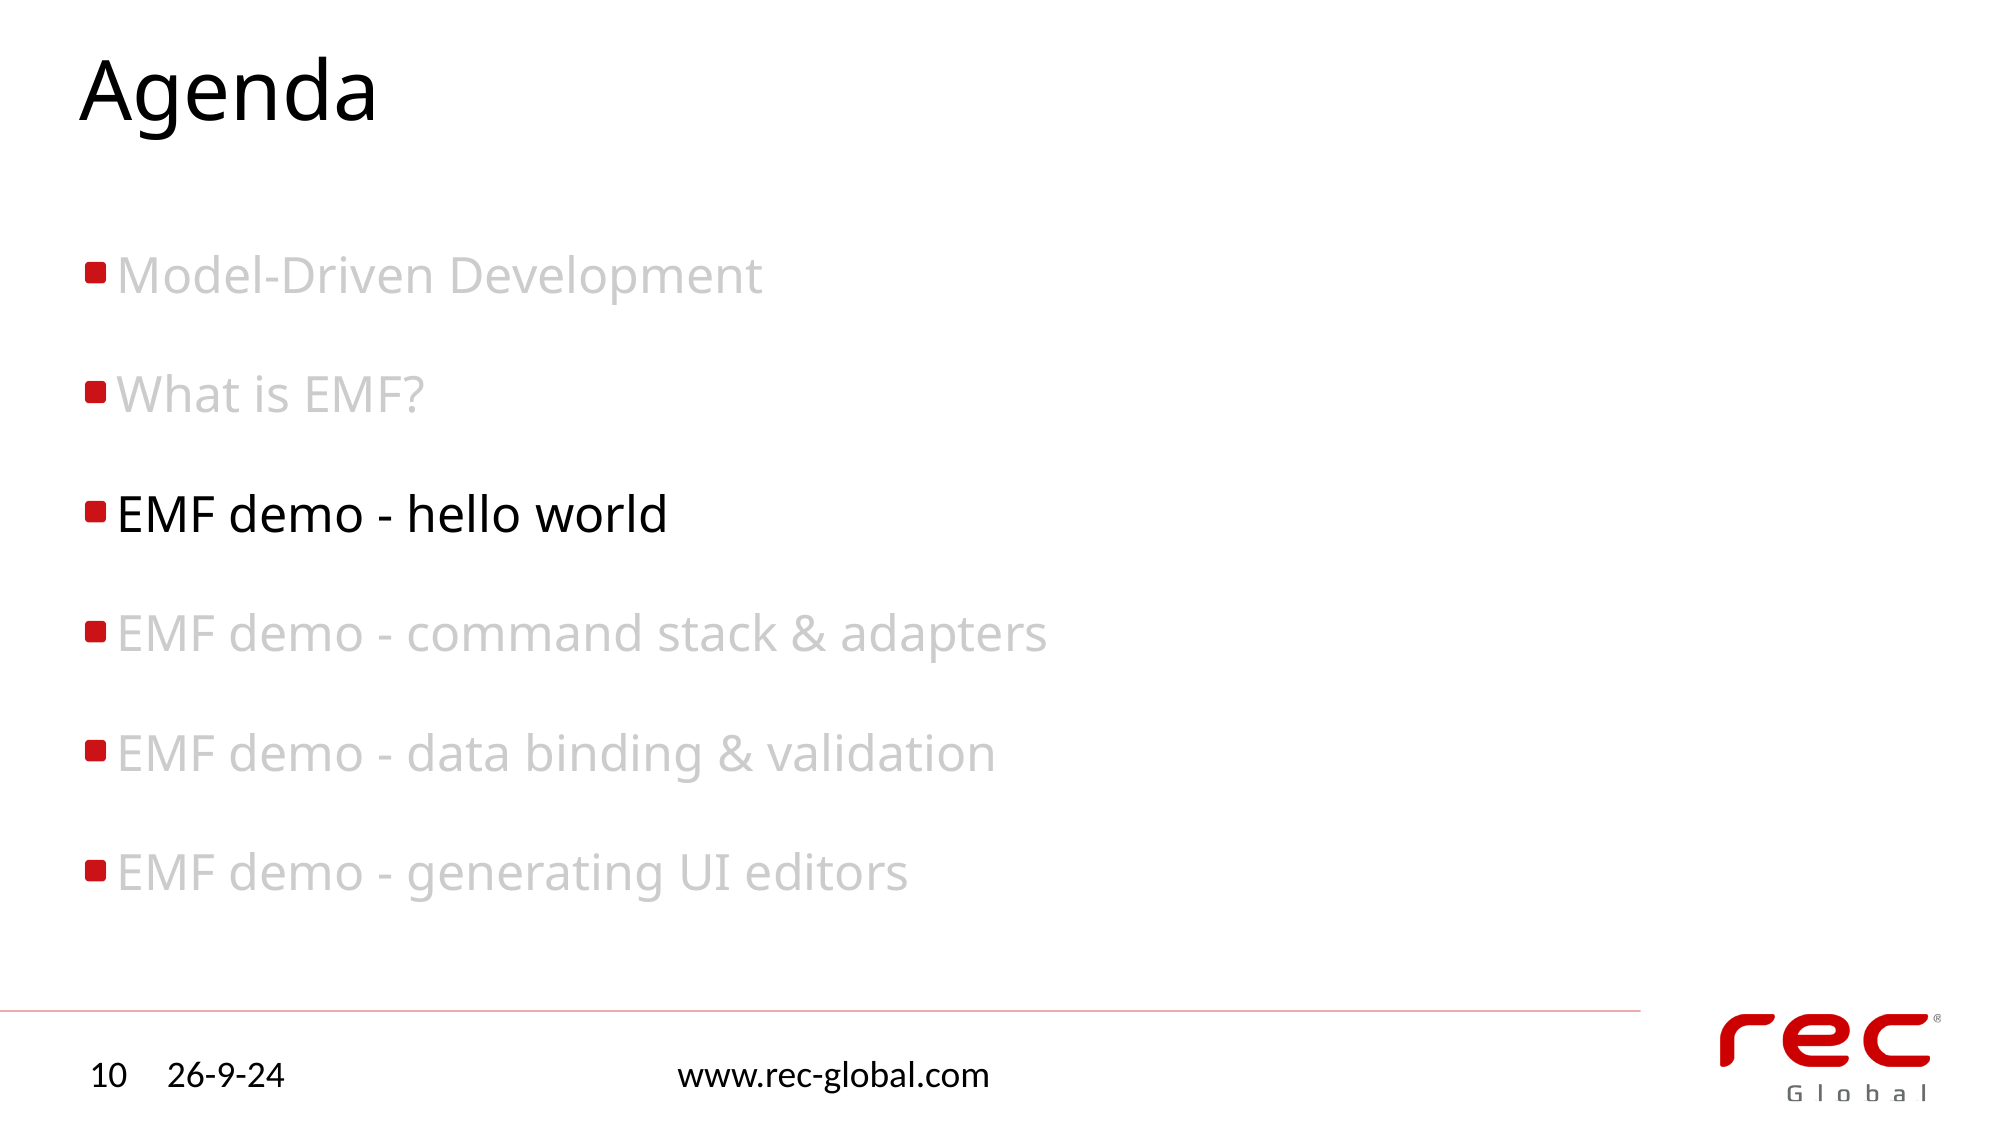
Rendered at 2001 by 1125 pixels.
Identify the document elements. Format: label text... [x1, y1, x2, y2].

slide_number <numer> [64, 1042, 152, 1103]
footer www.rec-global.com [662, 1042, 1338, 1103]
picture [1720, 1014, 1941, 1102]
title Agenda [64, 0, 1934, 188]
list Model-Driven Development What is EMF? EMF demo - hello world EMF demo - command stack & adapters EMF demo - data binding & validation EMF demo - generating UI editors [64, 205, 1934, 1011]
slide_number 15-11-25 [152, 1042, 327, 1103]
